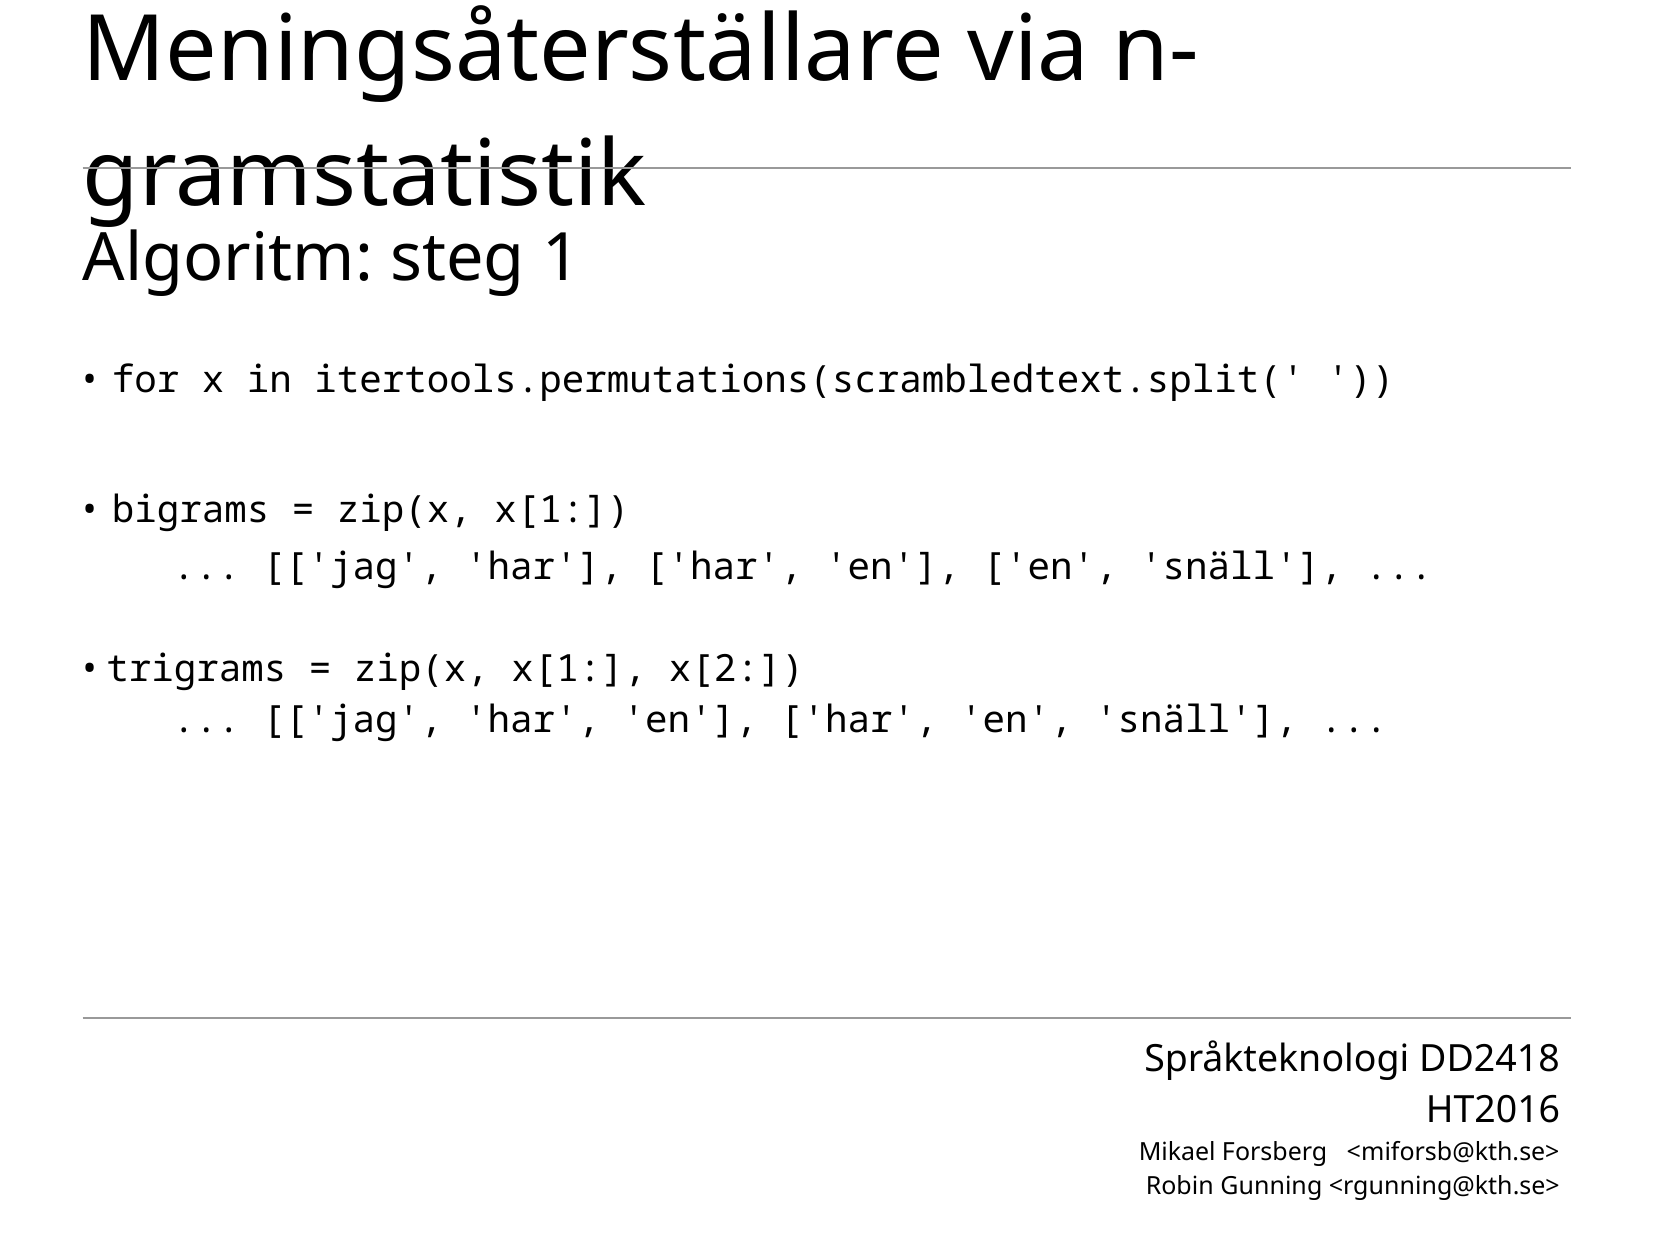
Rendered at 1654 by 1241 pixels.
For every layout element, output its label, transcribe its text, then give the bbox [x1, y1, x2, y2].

text_box Språkteknologi DD2418 HT2016 Mikael Forsberg <miforsb@kth.se> Robin Gunning <rgunning@kth.se> [1020, 1024, 1576, 1156]
title Algoritm: steg 1 [82, 194, 1571, 316]
title Meningsåterställare via n-gramstatistik [82, 46, 1571, 167]
subtitle • for x in itertools.permutations(scrambledtext.split(' ')) • bigrams = zip(x, x[1:]) ... [['jag', 'har'], ['har', 'en'], ['en', 'snäll'], ... • trigrams = zip(x, x[1:], x[2:]) ... [['jag', 'har', 'en'], ['har', 'en', 'snäll'], ... [82, 330, 1571, 1010]
